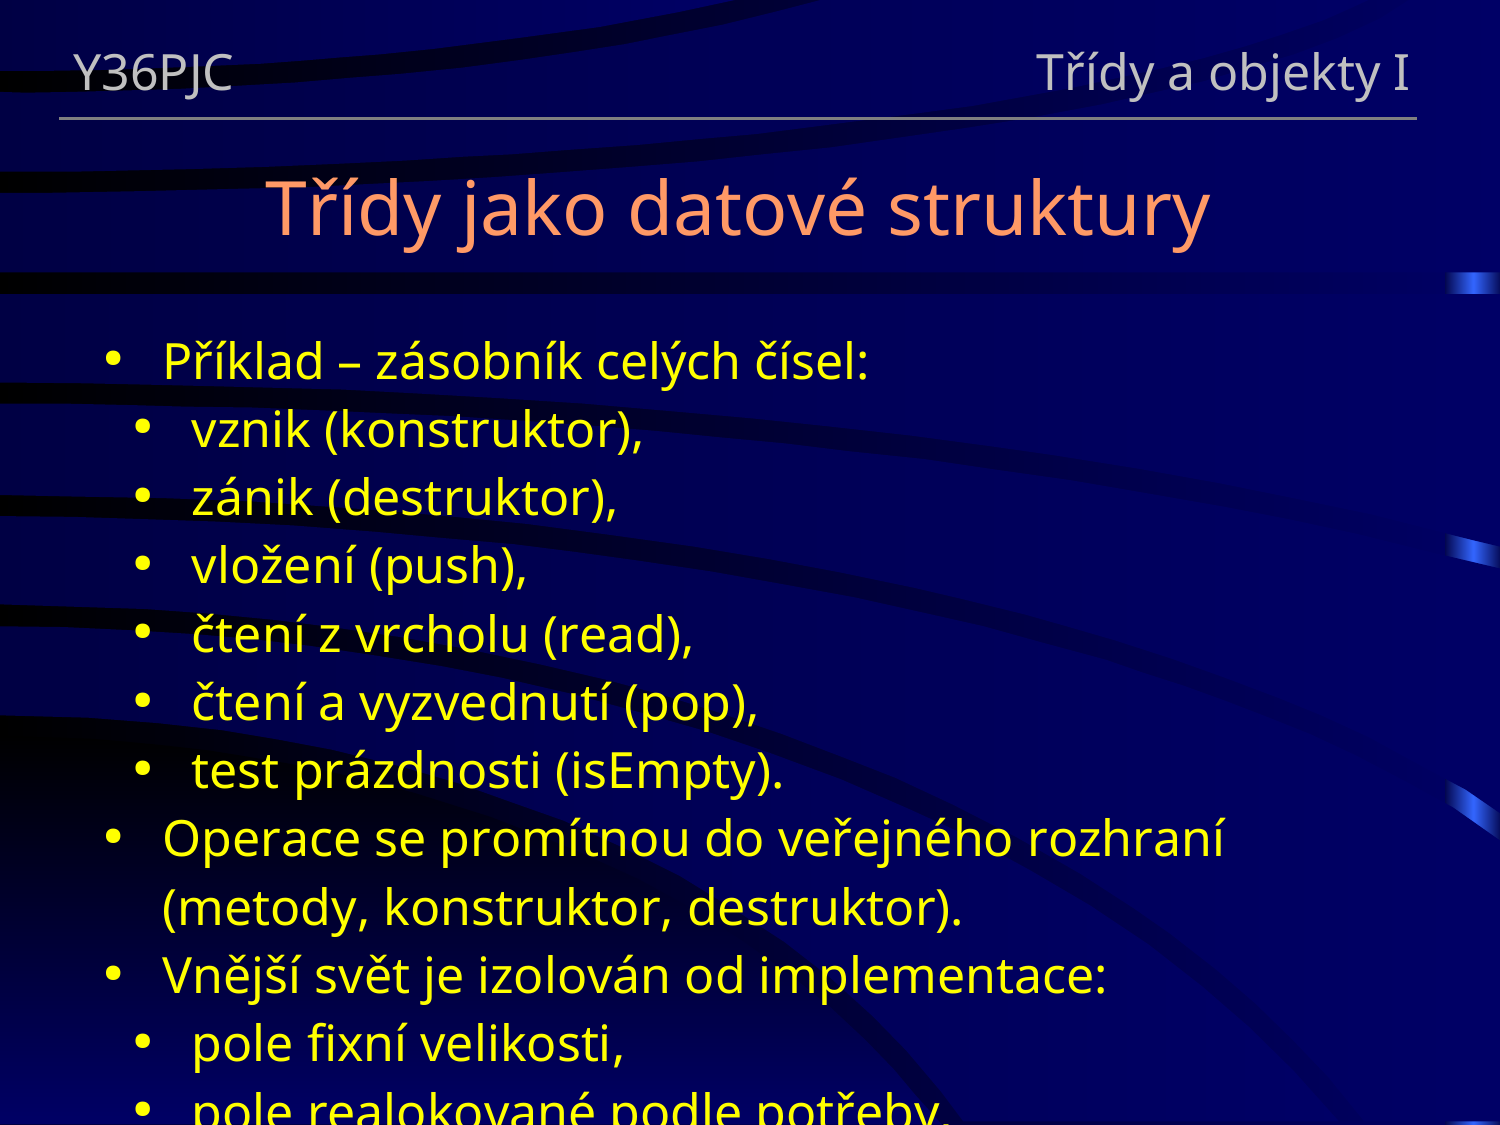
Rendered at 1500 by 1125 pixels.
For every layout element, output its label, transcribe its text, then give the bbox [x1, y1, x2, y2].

text_box Třídy a objekty I [1021, 29, 1418, 105]
text_box Třídy jako datové struktury Příklad – zásobník celých čísel: vznik (konstruktor), zánik (destruktor), vložení (push), čtení z vrcholu (read), čtení a vyzvednutí (pop), test prázdnosti (isEmpty). Operace se promítnou do veřejného rozhraní (metody, konstruktor, destruktor). Vnější svět je izolován od implementace: pole fixní velikosti, pole realokované podle potřeby, spojový seznam. [59, 147, 1418, 1098]
text_box Y36PJC [59, 29, 251, 105]
